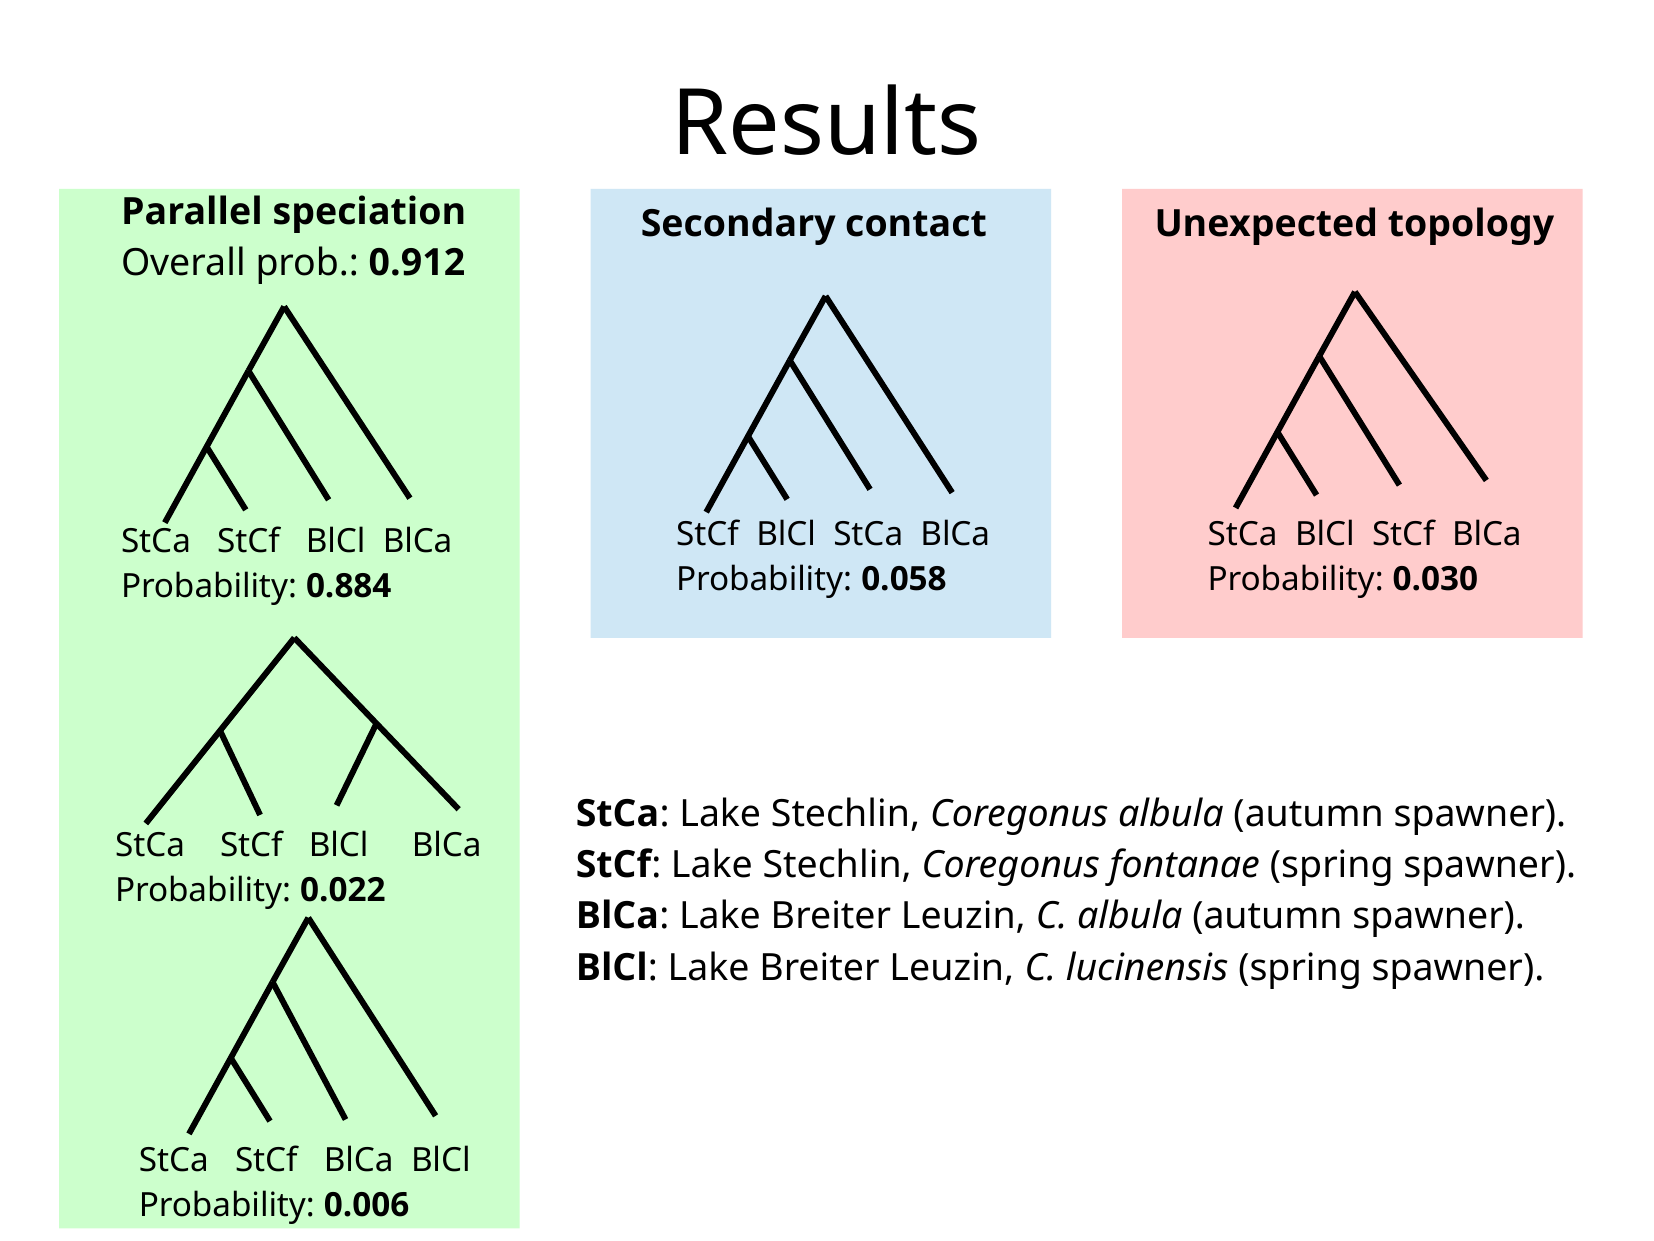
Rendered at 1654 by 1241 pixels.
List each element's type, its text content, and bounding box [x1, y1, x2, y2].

text_box StCa StCf BlCl BlCa Probability: 0.884 [106, 509, 472, 615]
text_box StCa BlCl StCf BlCa Probability: 0.030 [1192, 502, 1541, 608]
text_box StCf BlCl StCa BlCa Probability: 0.058 [661, 502, 1010, 608]
text_box [590, 189, 1052, 638]
text_box [159, 738, 255, 813]
text_box [1122, 188, 1583, 638]
text_box [59, 188, 520, 1229]
text_box Unexpected topology [1139, 188, 1569, 255]
text_box StCa StCf BlCl BlCa Probability: 0.022 [100, 813, 501, 919]
text_box Secondary contact [626, 189, 1006, 255]
text_box StCa StCf BlCa BlCl Probability: 0.006 [124, 1128, 490, 1234]
text_box StCa: Lake Stechlin, Coregonus albula (autumn spawner). StCf: Lake Stechlin, Coregonus fontanae (spring spawner). BlCa: Lake Breiter Leuzin, C. albula (autumn spawner). BlCl: Lake Breiter Leuzin, C. lucinensis (spring spawner). [561, 779, 1623, 999]
title Results [82, 49, 1571, 189]
text_box Parallel speciation Overall prob.: 0.912 [106, 177, 491, 295]
